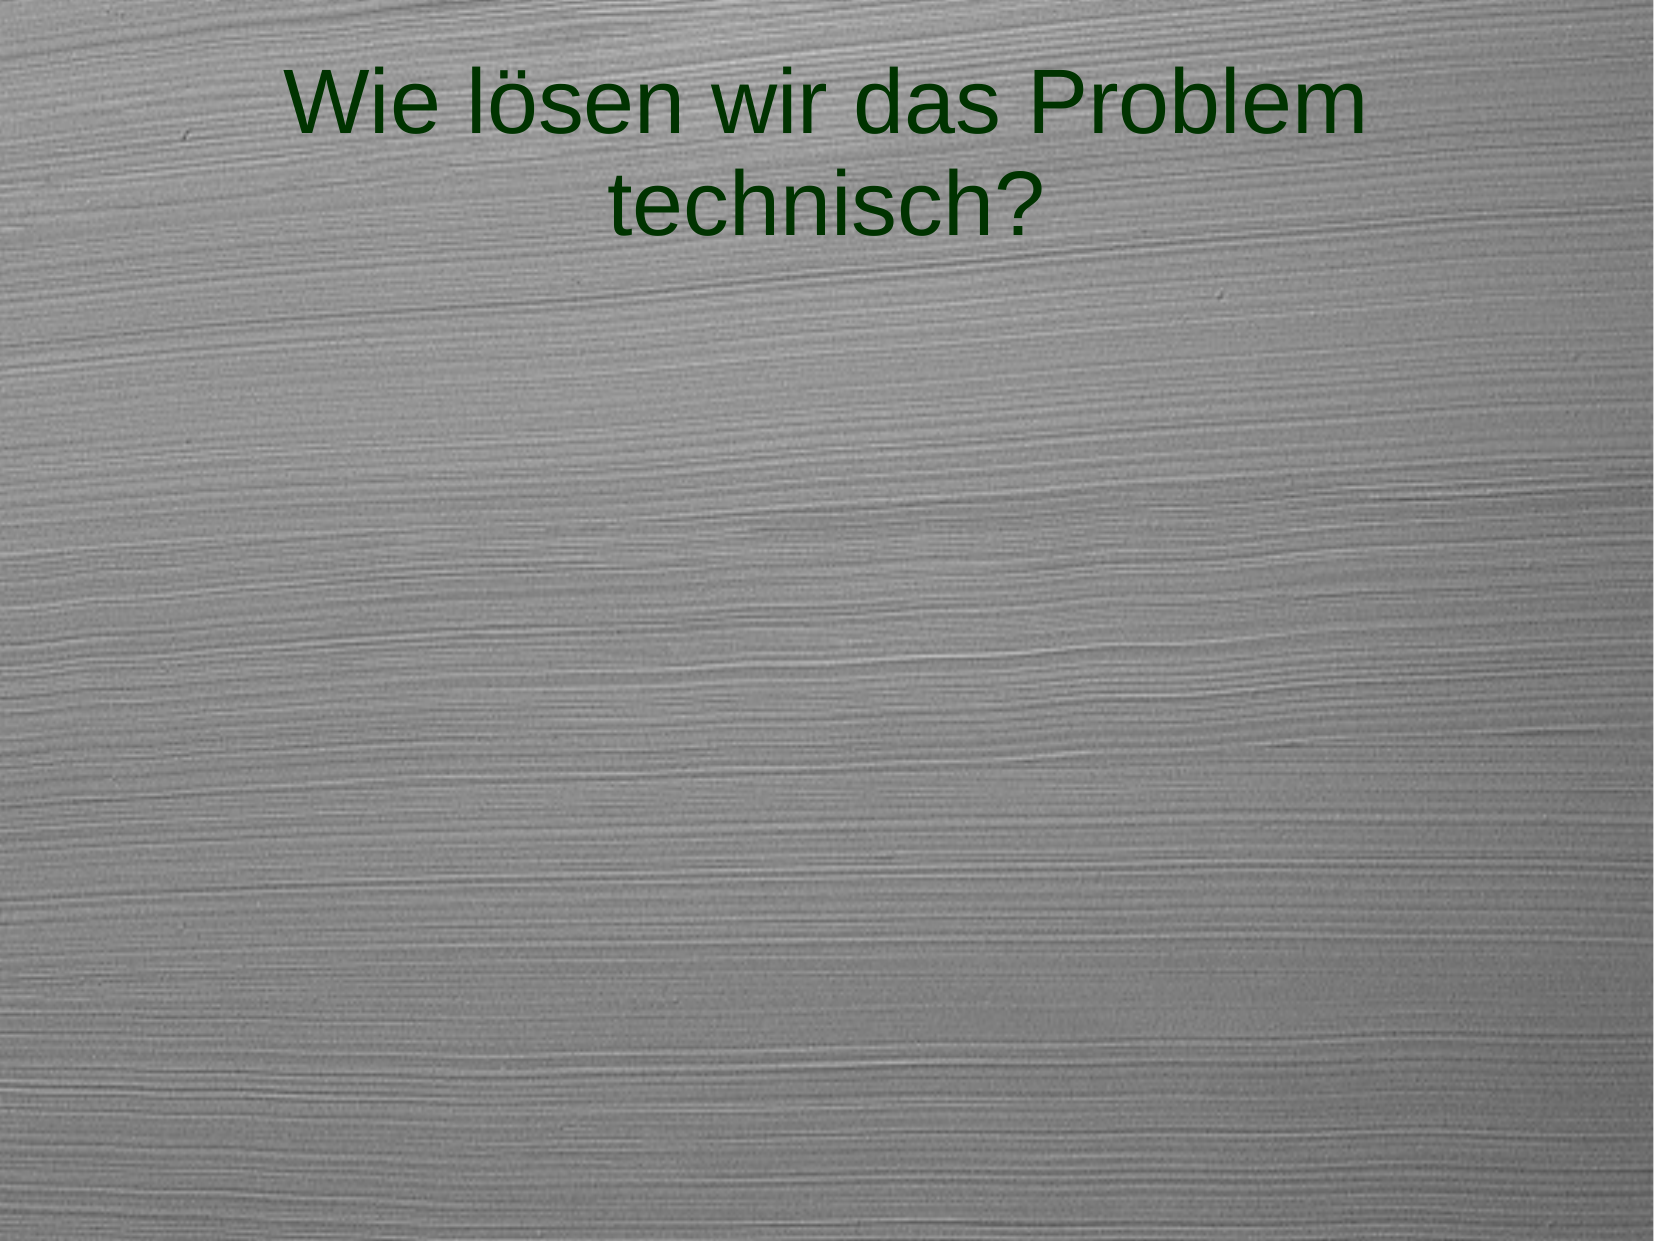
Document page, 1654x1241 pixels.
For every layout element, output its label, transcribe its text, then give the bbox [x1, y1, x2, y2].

title Wie lösen wir das Problem technisch? [82, 49, 1571, 257]
picture [0, 0, 1654, 1241]
